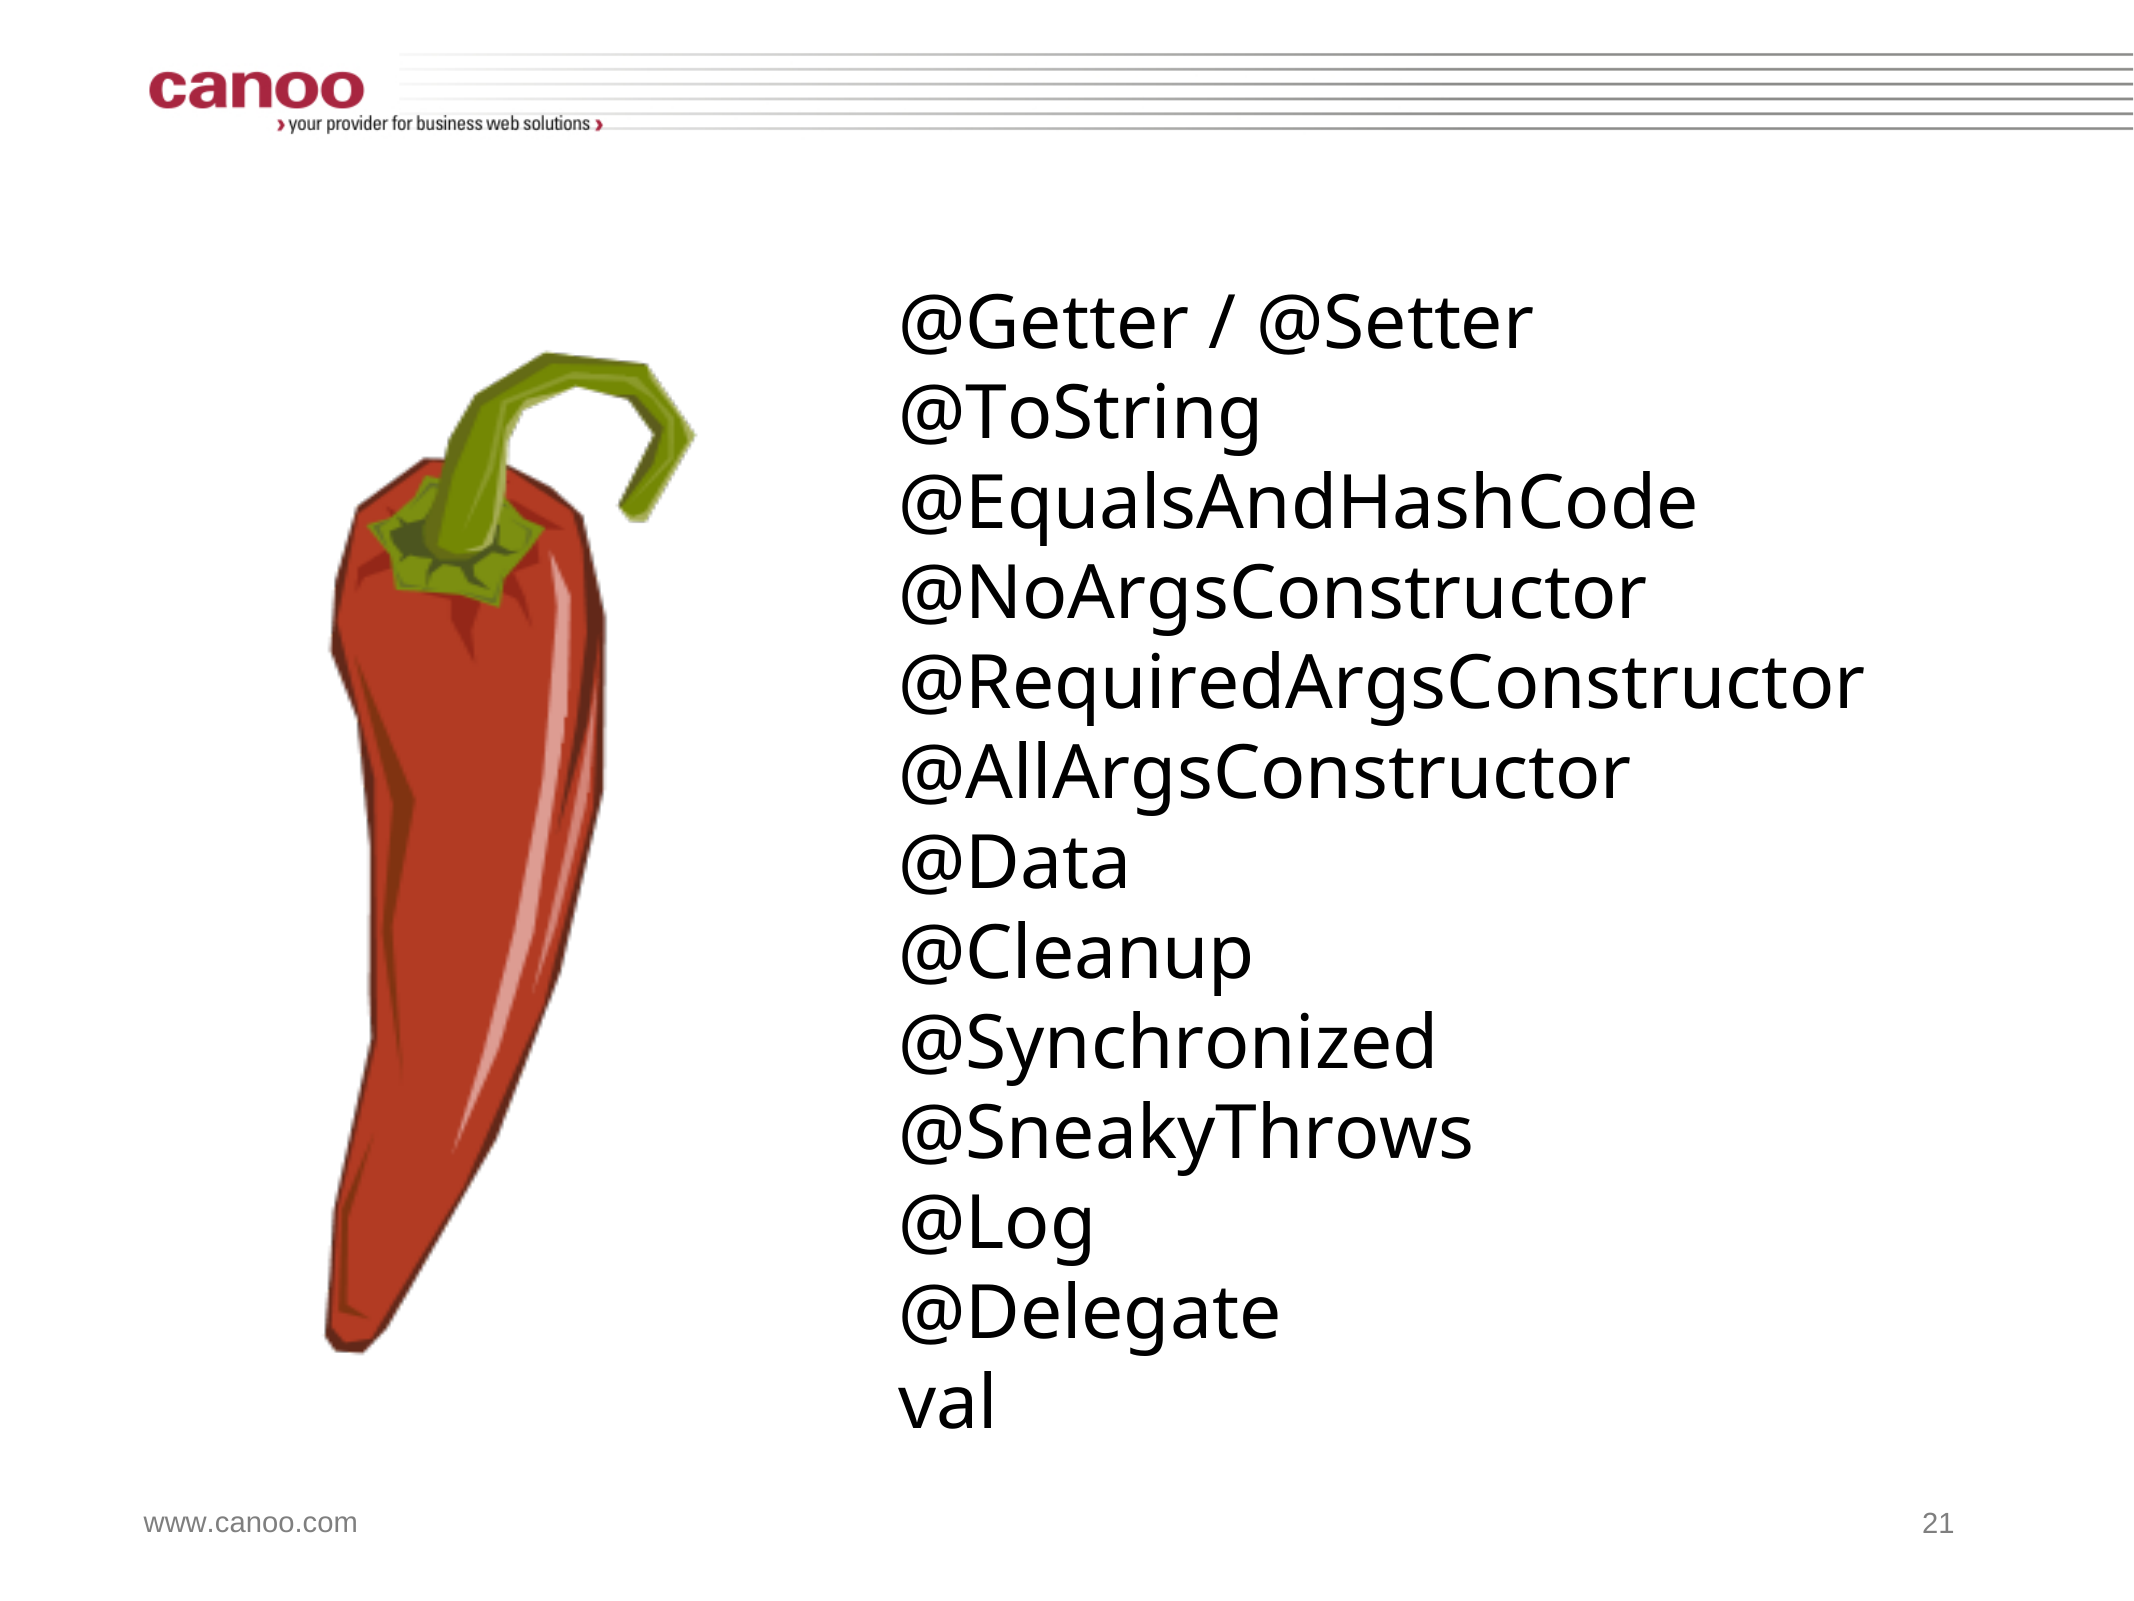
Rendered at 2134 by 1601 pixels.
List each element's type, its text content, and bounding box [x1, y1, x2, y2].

picture [278, 328, 743, 1379]
picture [0, 21, 2134, 188]
text_box <number> [1912, 1496, 1964, 1547]
text_box @Getter / @Setter @ToString @EqualsAndHashCode @NoArgsConstructor @RequiredArgsConstructor @AllArgsConstructor @Data @Cleanup @Synchronized @SneakyThrows @Log @Delegate val [883, 266, 1959, 1452]
